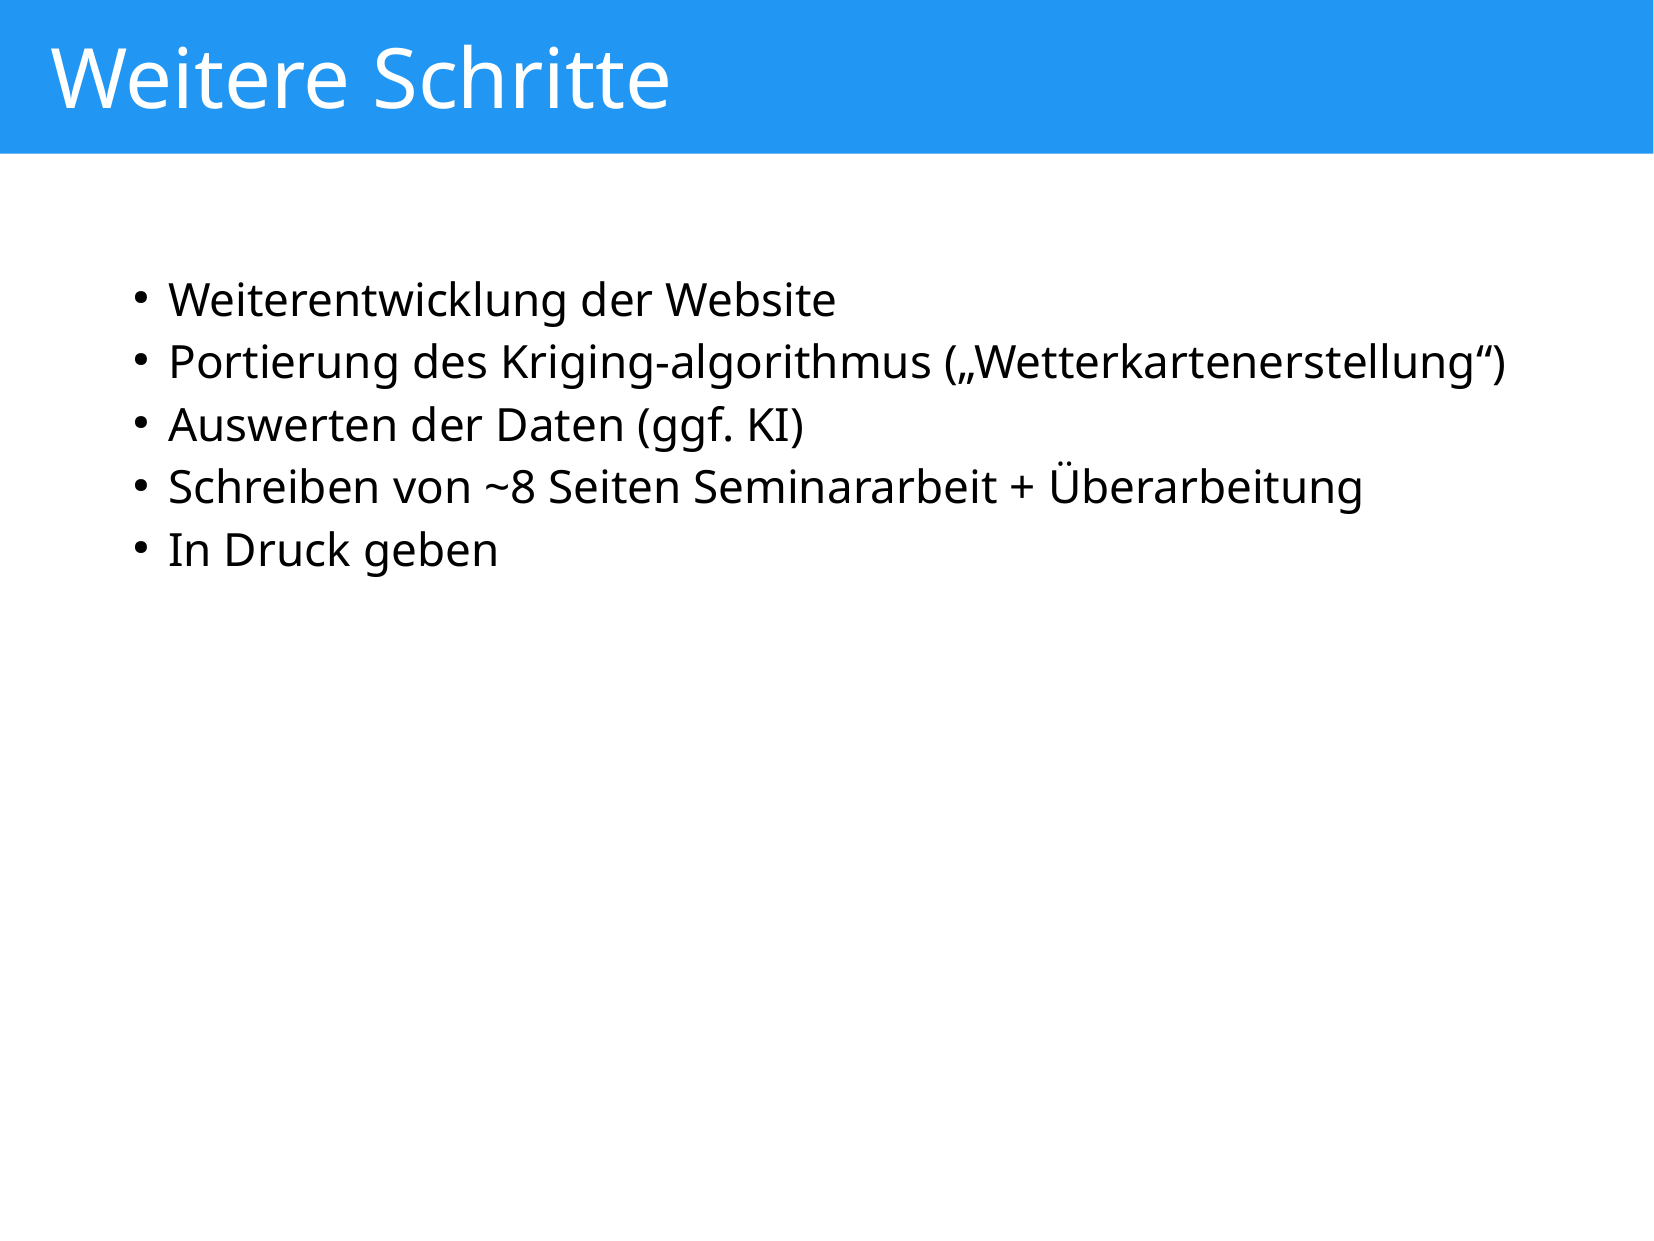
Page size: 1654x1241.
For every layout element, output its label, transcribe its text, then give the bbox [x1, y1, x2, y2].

text_box Weitere Schritte [35, 11, 1654, 137]
text_box Weiterentwicklung der Website Portierung des Kriging-algorithmus („Wetterkartenerstellung“) Auswerten der Daten (ggf. KI) Schreiben von ~8 Seiten Seminararbeit + Überarbeitung In Druck geben [118, 259, 1536, 1123]
text_box [0, 0, 1654, 154]
